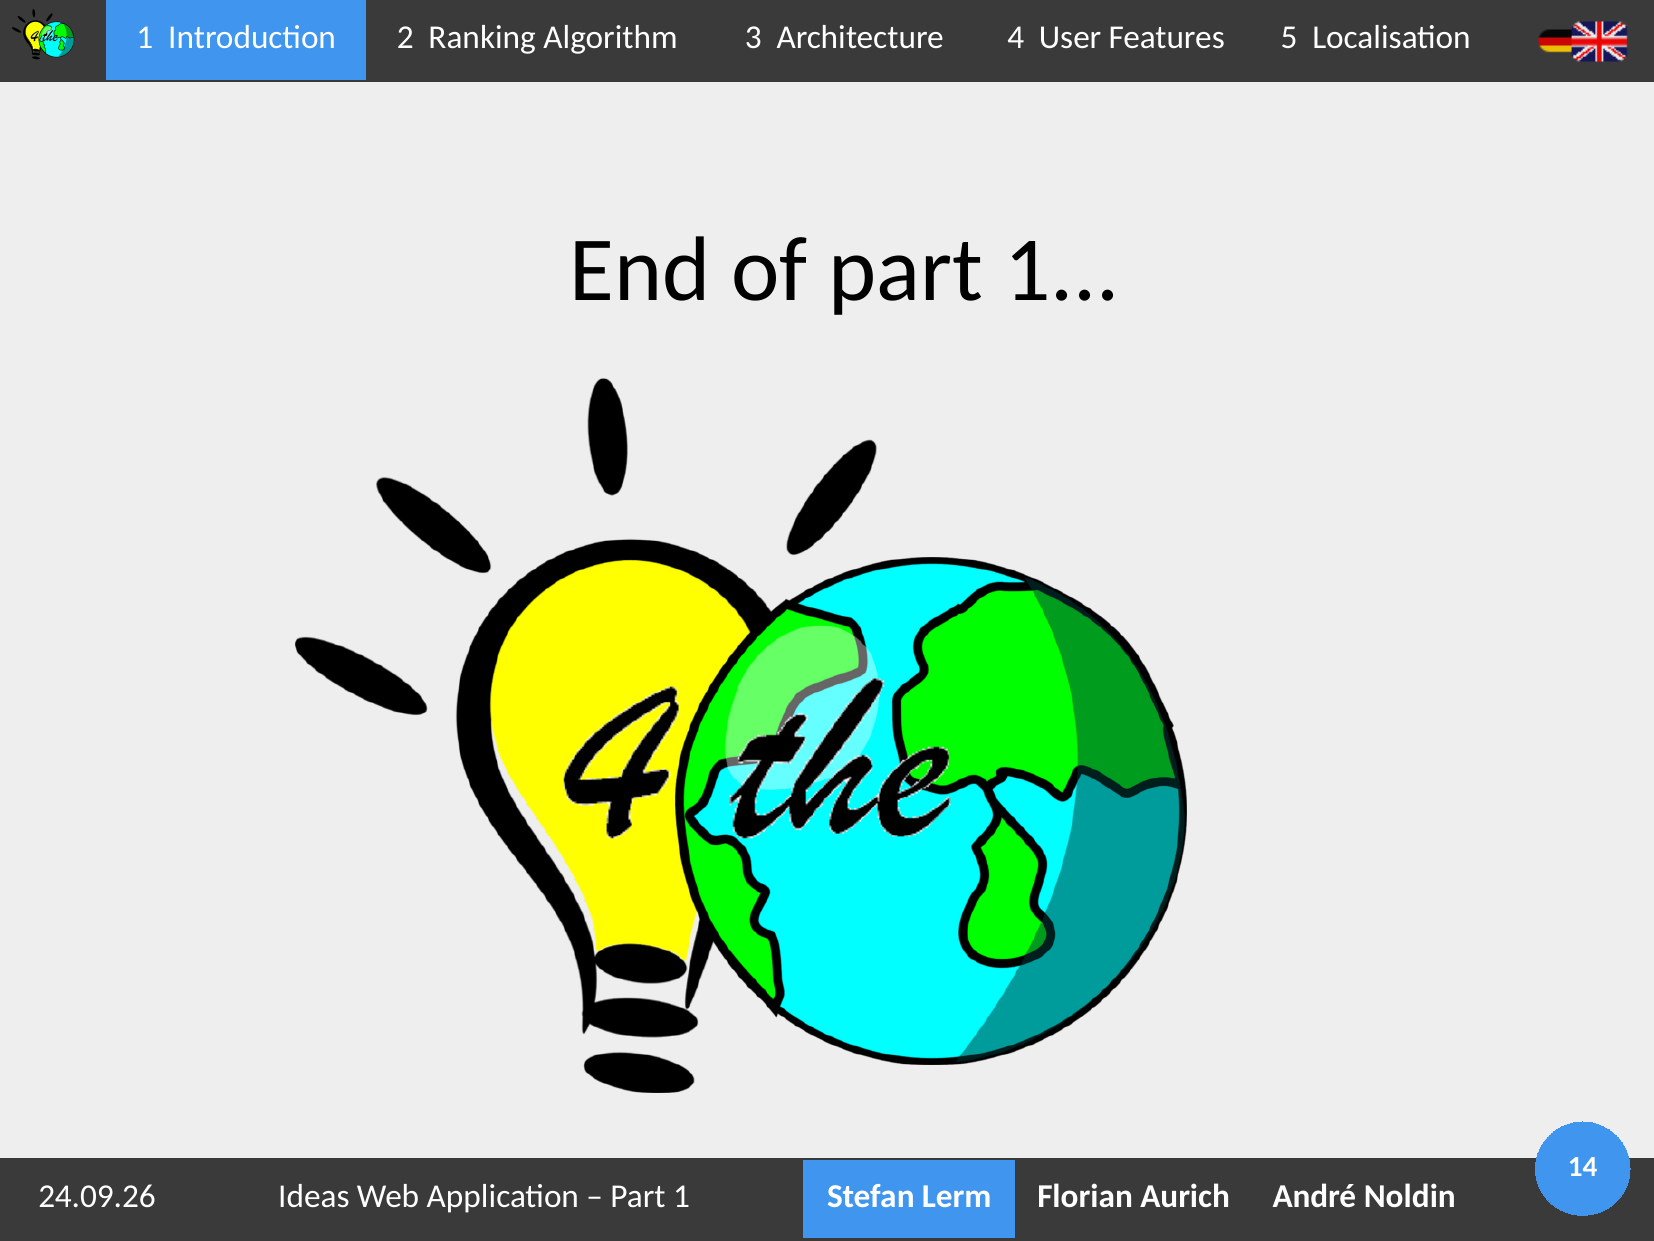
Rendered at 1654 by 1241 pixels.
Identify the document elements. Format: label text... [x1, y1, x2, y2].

text_box 4 User Features [980, 0, 1251, 80]
text_box End of part 1... [555, 224, 1158, 331]
text_box 2 Ranking Algorithm [366, 0, 708, 80]
text_box 1 Introduction [106, 0, 366, 80]
picture [1536, 18, 1629, 64]
text_box 5 Localisation [1251, 0, 1501, 80]
text_box 3 Architecture [708, 0, 980, 80]
text_box Stefan Lerm [803, 1160, 1015, 1238]
picture [2, 0, 83, 80]
text_box Florian Aurich [1015, 1160, 1251, 1238]
text_box André Noldin [1251, 1160, 1477, 1238]
picture [153, 236, 1312, 1241]
text_box Ideas Web Application – Part 1 [242, 1160, 727, 1238]
